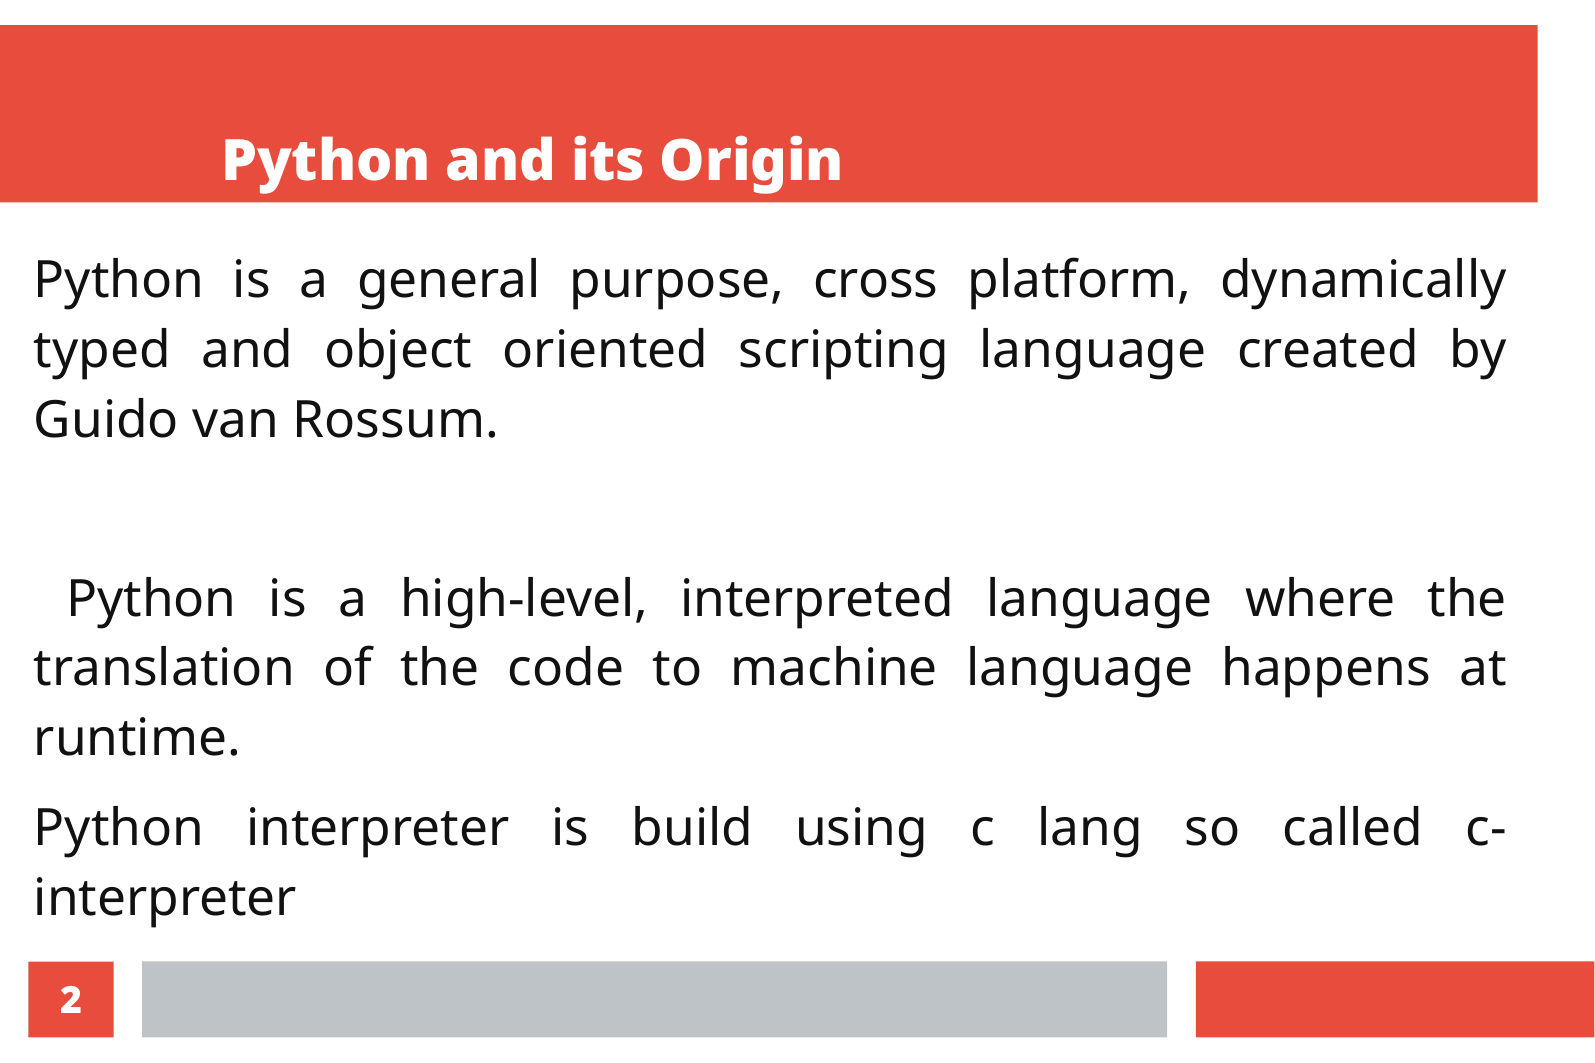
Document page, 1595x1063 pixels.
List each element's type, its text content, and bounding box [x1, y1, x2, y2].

list Python is a general purpose, cross platform, dynamically typed and object oriented scripting language created by Guido van Rossum. Python is a high-level, interpreted language where the translation of the code to machine language happens at runtime. Python interpreter is build using c lang so called c-interpreter [34, 242, 1509, 937]
title Python and its Origin [59, 70, 1540, 198]
